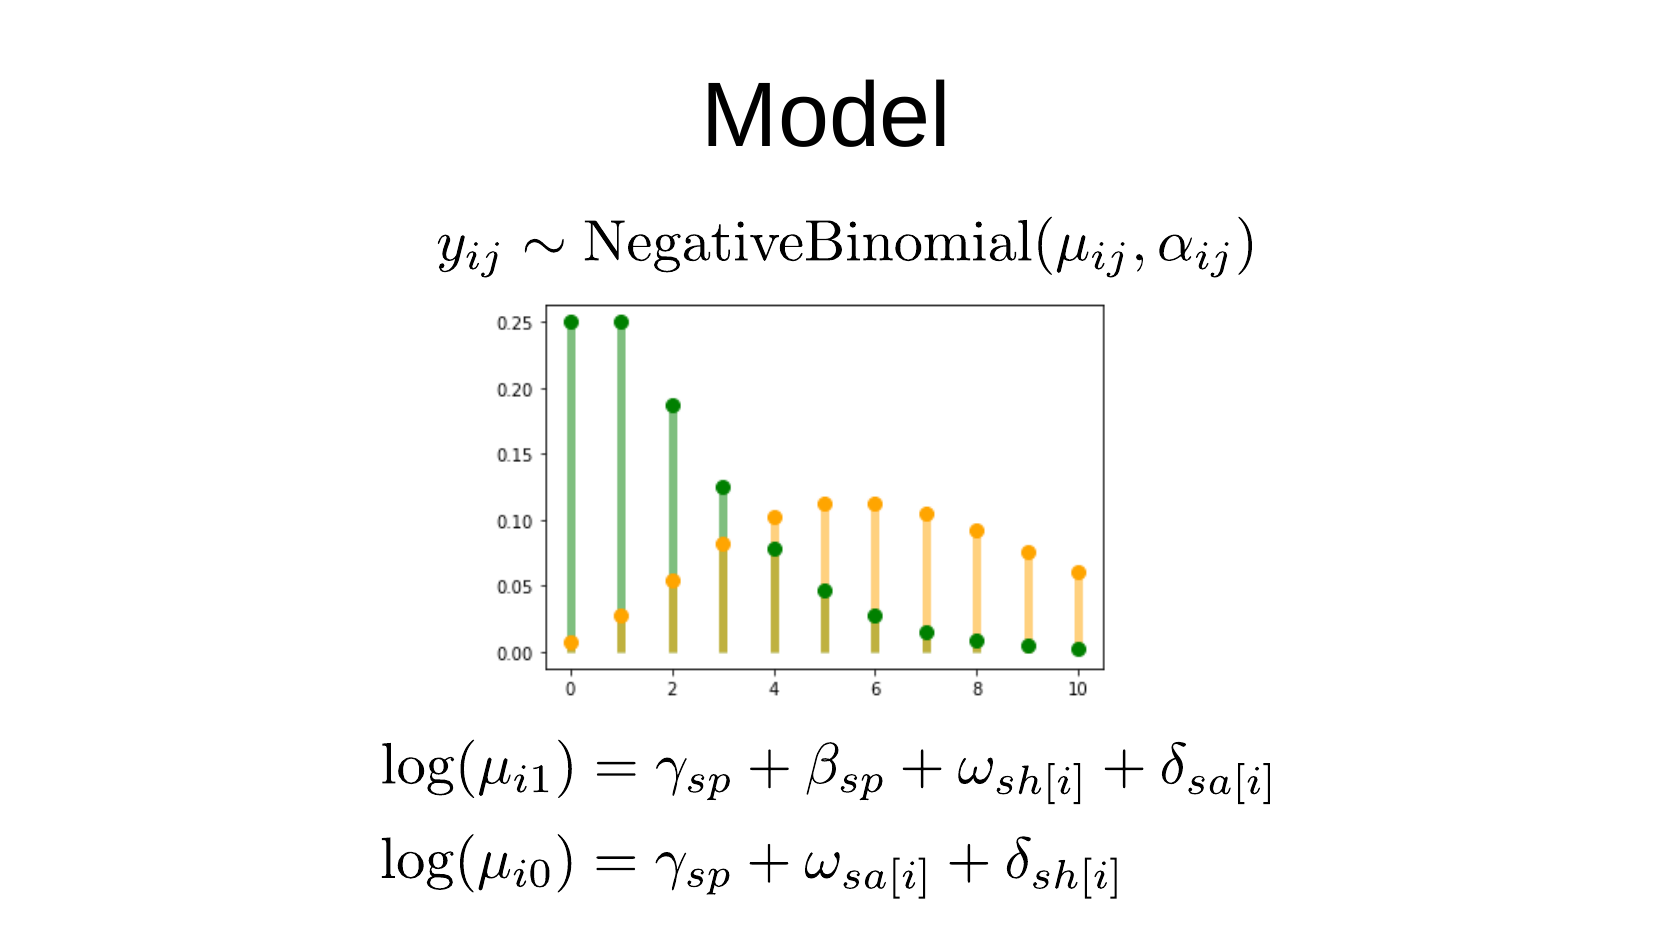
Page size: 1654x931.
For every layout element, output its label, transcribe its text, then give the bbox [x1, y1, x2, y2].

picture [484, 295, 1115, 709]
text_box [437, 216, 1252, 278]
title Model [82, 37, 1571, 193]
text_box [381, 834, 1117, 899]
text_box [382, 739, 1270, 805]
